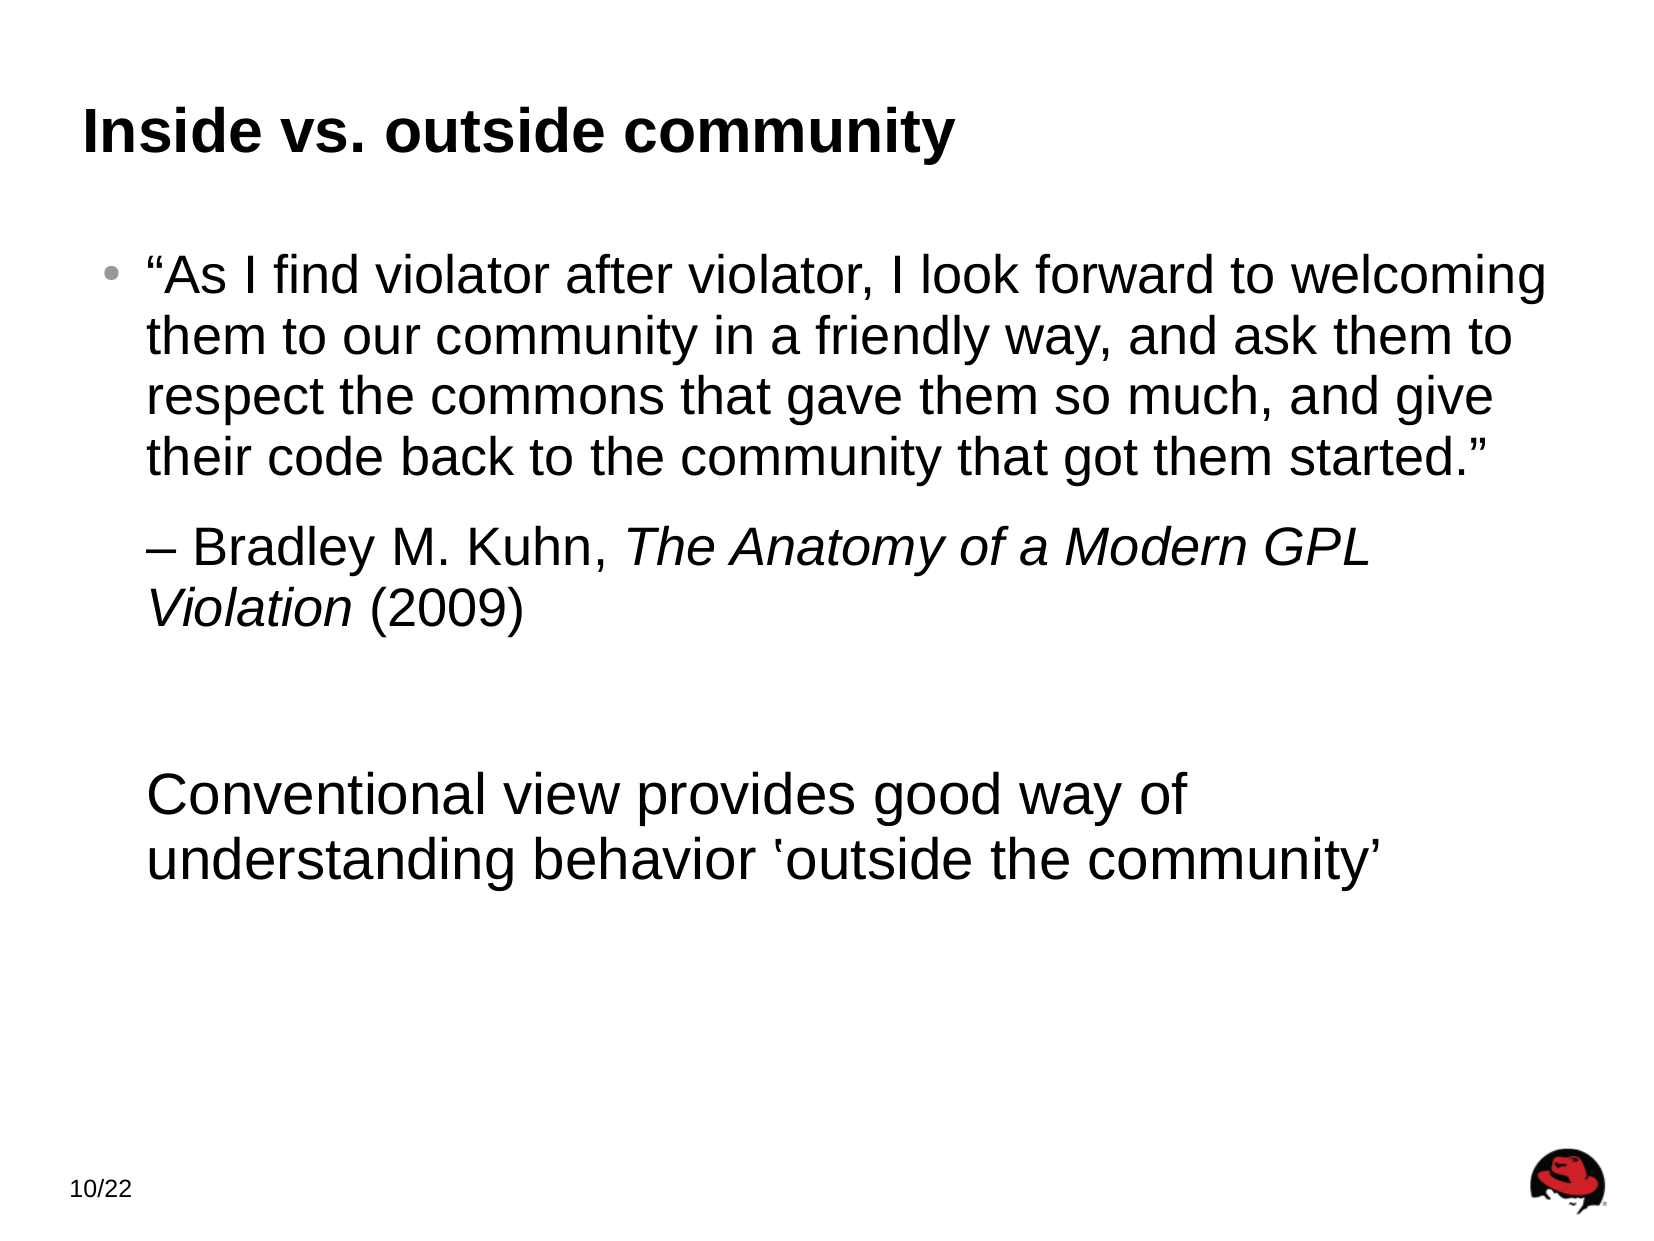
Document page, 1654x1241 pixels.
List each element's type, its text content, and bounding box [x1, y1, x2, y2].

list “As I find violator after violator, I look forward to welcoming them to our community in a friendly way, and ask them to respect the commons that gave them so much, and give their code back to the community that got them started.” – Bradley M. Kuhn, The Anatomy of a Modern GPL Violation (2009) Conventional view provides good way of understanding behavior ‛outside the community’ [86, 244, 1576, 1024]
picture [1529, 1146, 1613, 1224]
title Inside vs. outside community [82, 45, 1571, 218]
